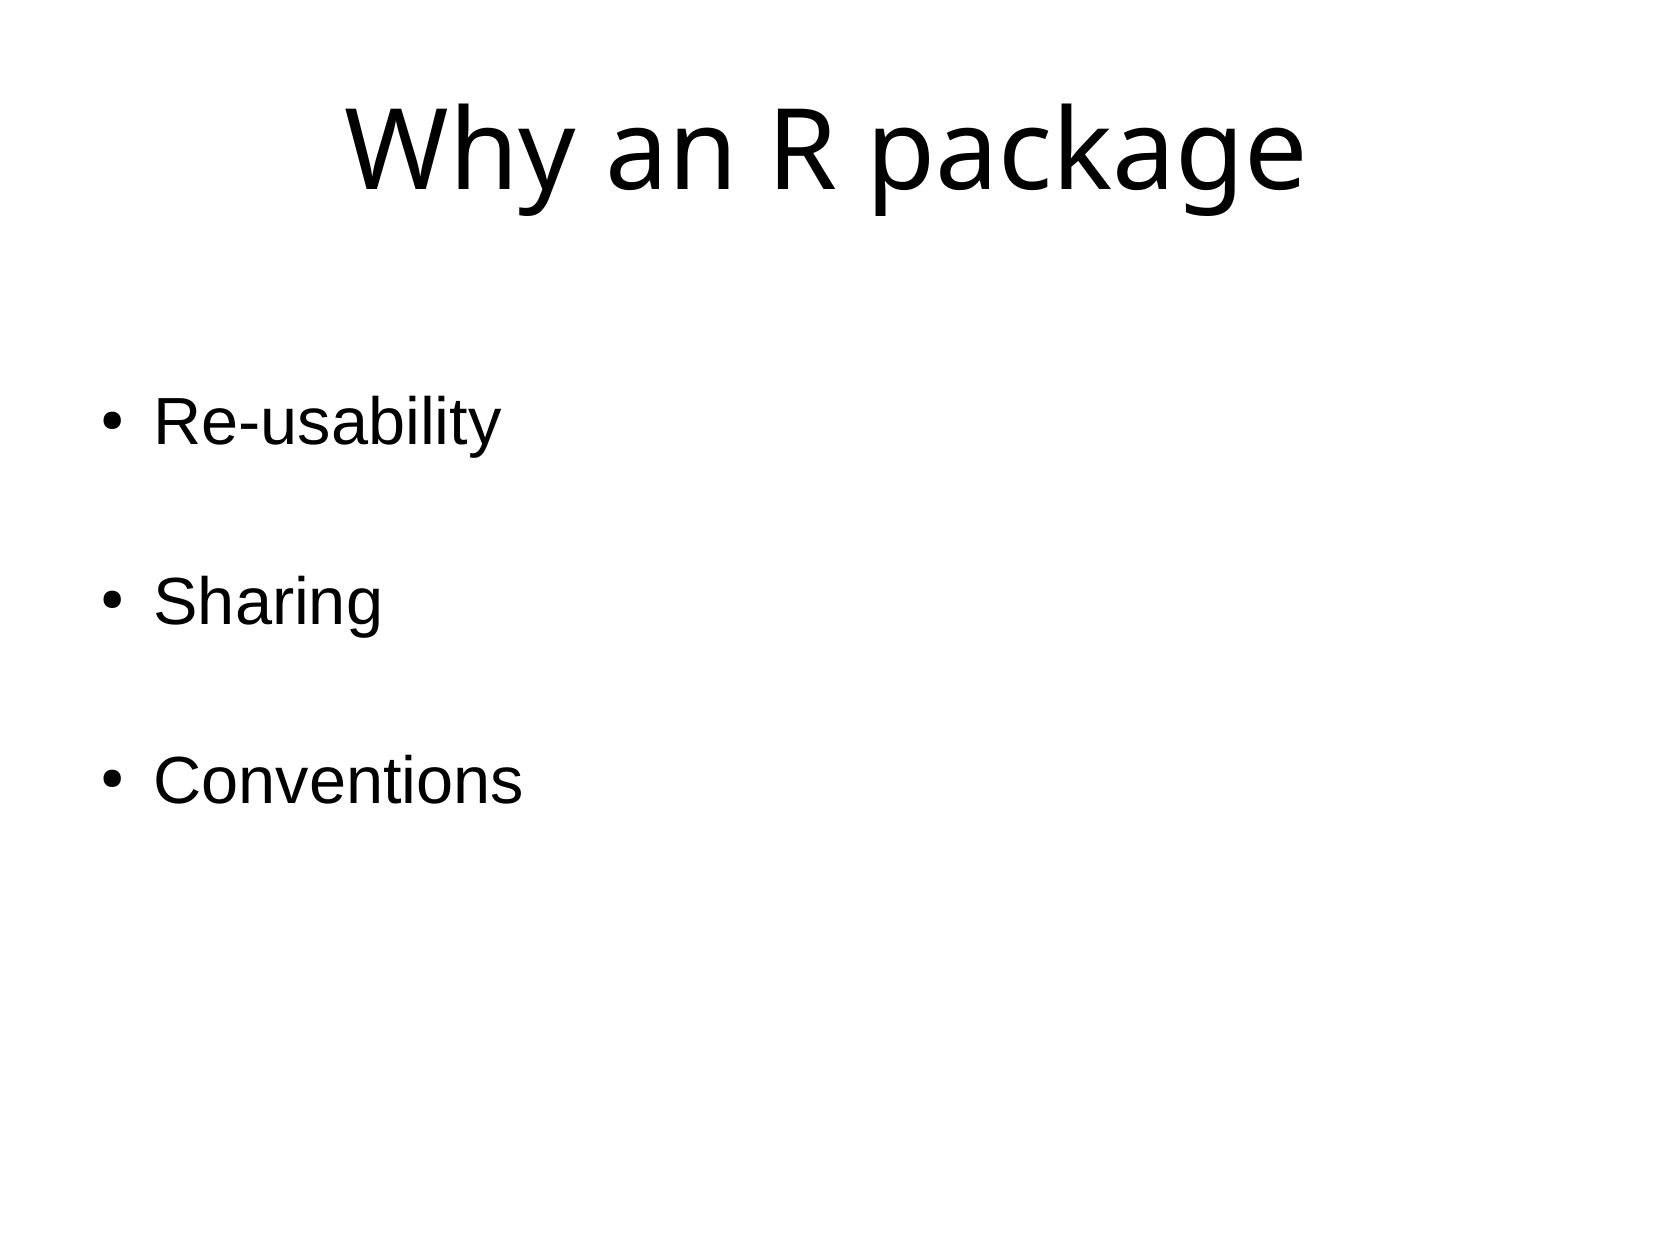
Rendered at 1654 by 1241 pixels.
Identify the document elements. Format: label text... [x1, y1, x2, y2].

list Re-usability Sharing Conventions [82, 384, 1571, 1104]
title Why an R package [82, 49, 1571, 257]
